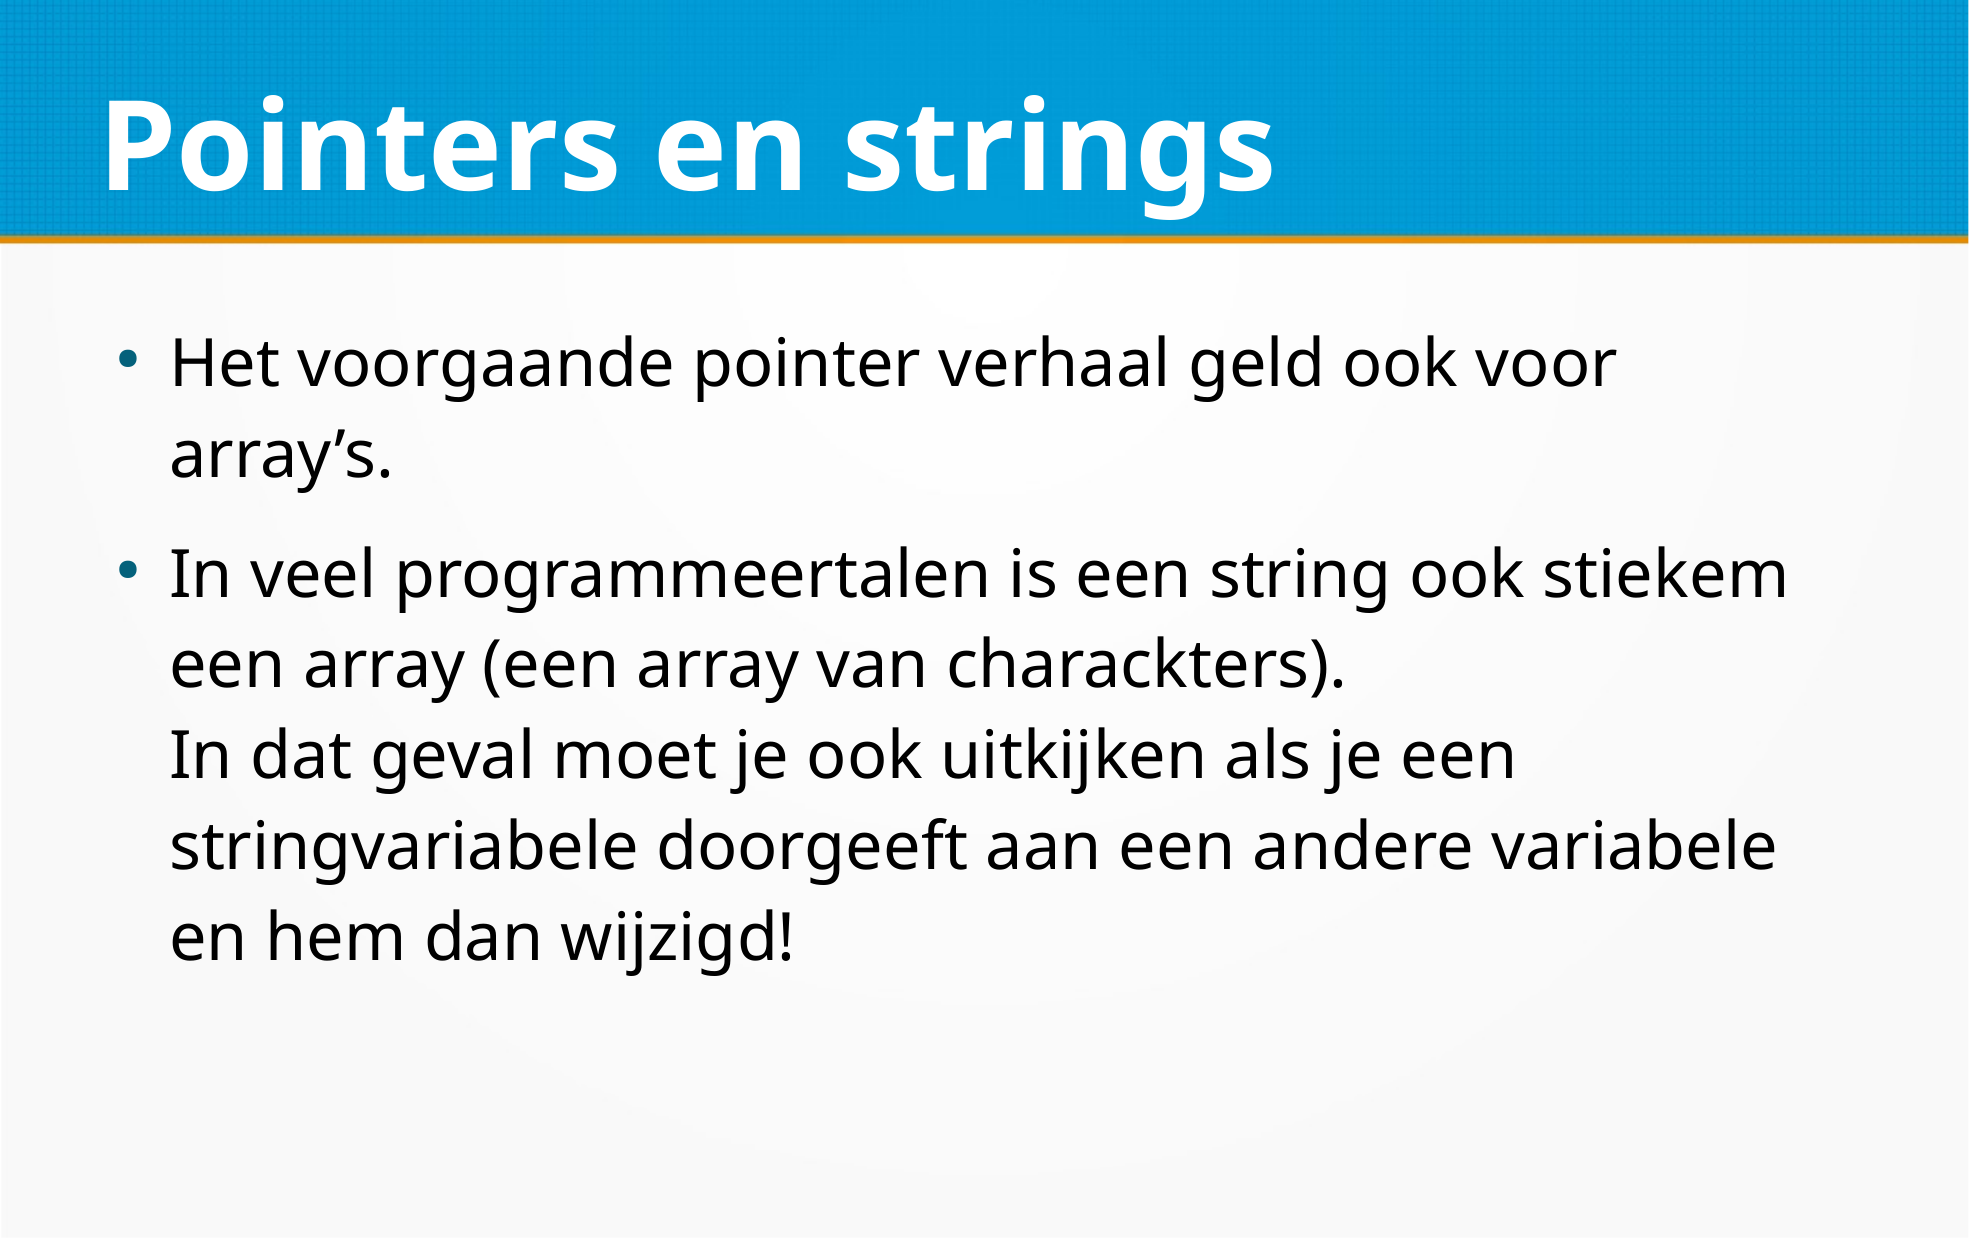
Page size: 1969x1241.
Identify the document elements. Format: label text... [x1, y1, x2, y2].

title Pointers en strings [98, 19, 1870, 227]
list Het voorgaande pointer verhaal geld ook voor array’s. In veel programmeertalen is een string ook stiekem een array (een array van charackters). In dat geval moet je ook uitkijken als je een stringvariabele doorgeeft aan een andere variabele en hem dan wijzigd! [98, 315, 1861, 1081]
picture [0, 233, 1969, 1241]
